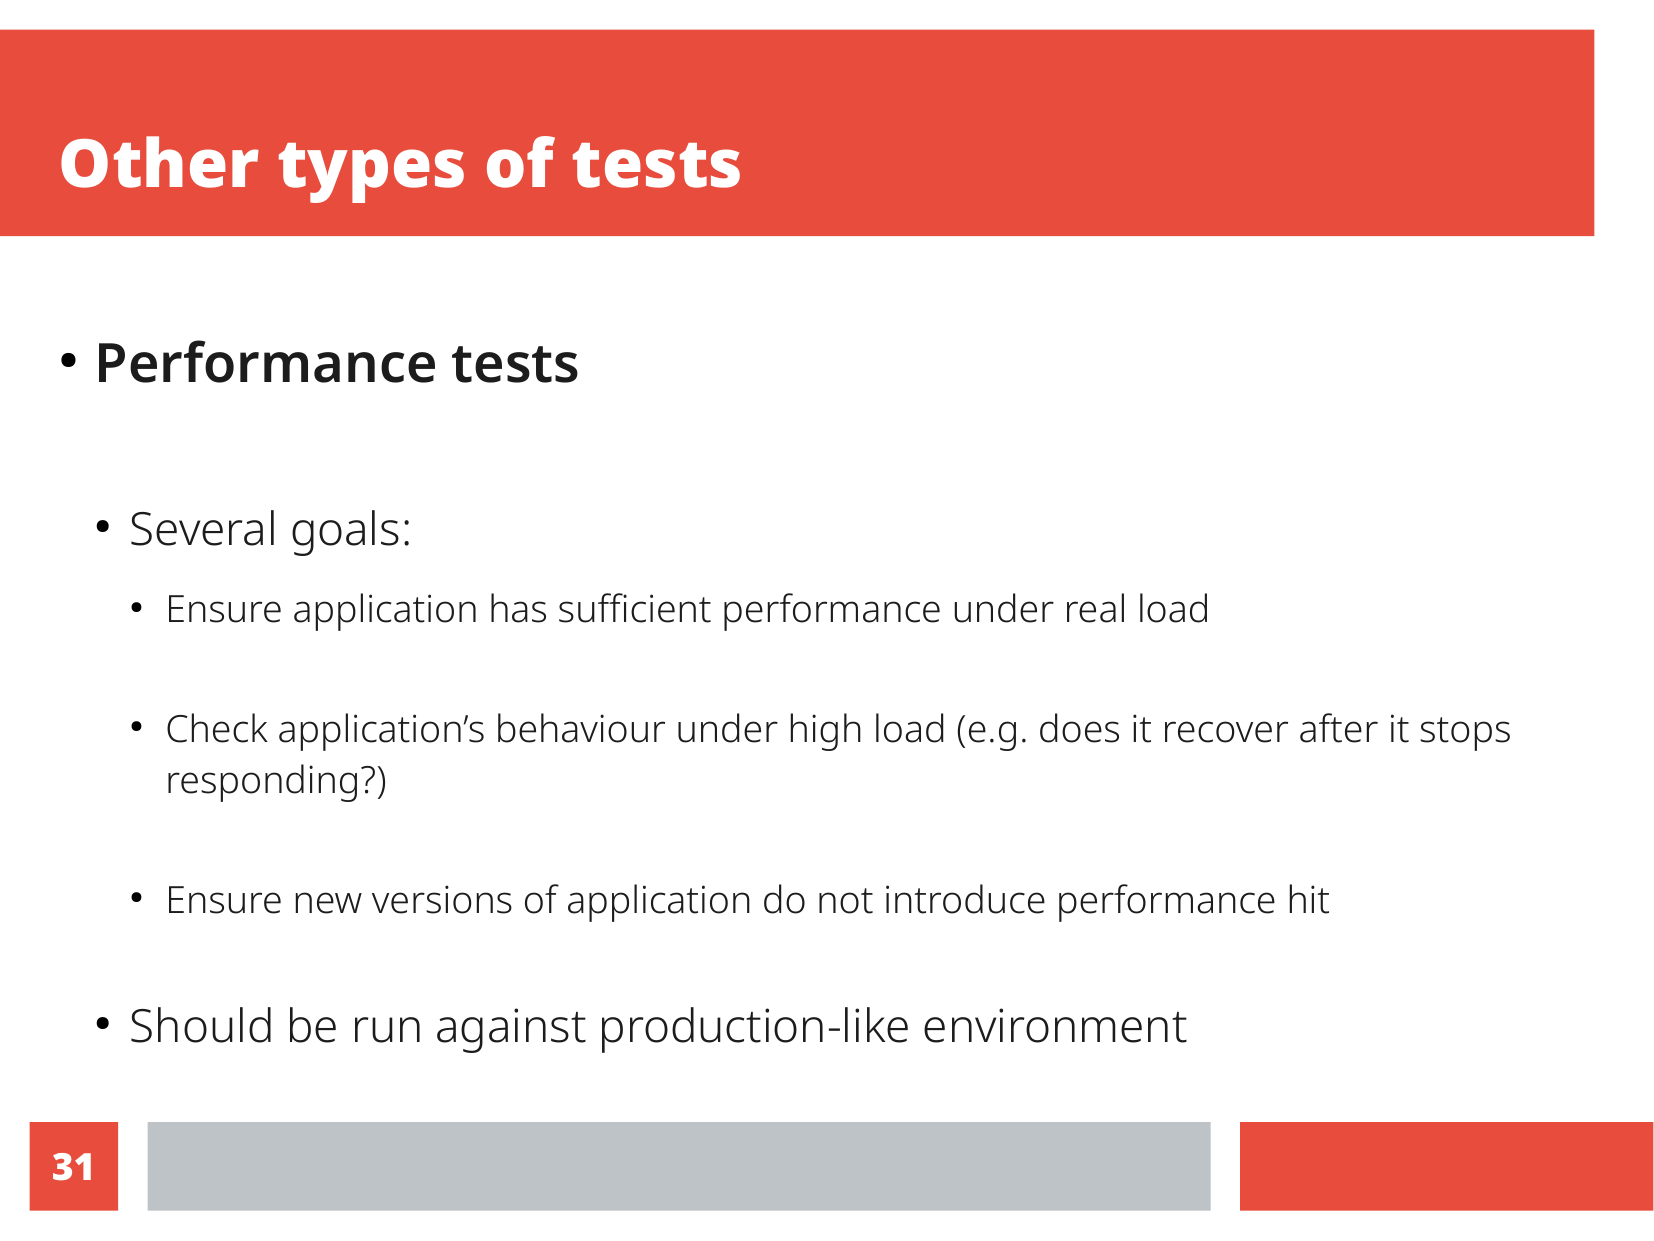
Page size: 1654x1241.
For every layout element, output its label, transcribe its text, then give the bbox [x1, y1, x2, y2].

title Other types of tests [59, 59, 1595, 207]
list Performance tests Several goals: Ensure application has sufficient performance under real load Check application’s behaviour under high load (e.g. does it recover after it stops responding?) Ensure new versions of application do not introduce performance hit Should be run against production-like environment [59, 324, 1565, 1093]
